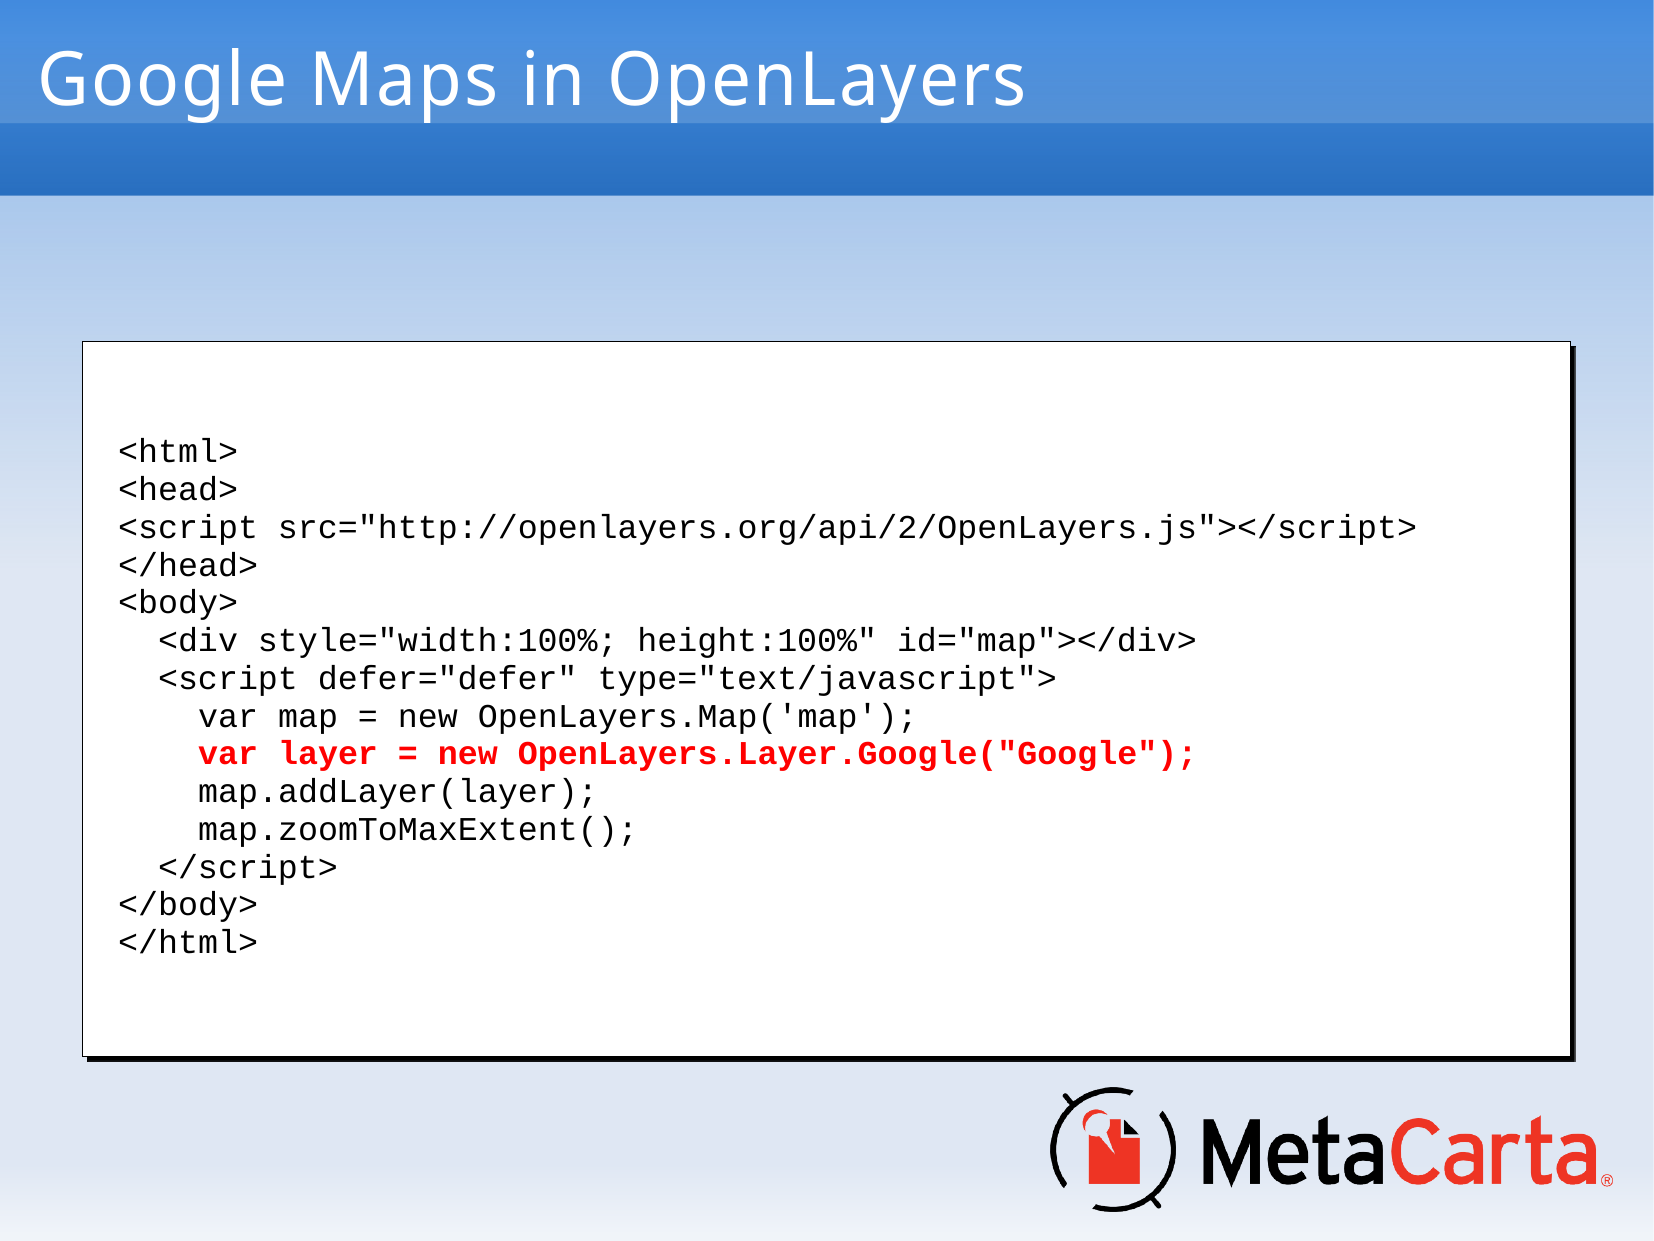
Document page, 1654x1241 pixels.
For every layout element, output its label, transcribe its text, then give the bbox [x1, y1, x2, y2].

title Google Maps in OpenLayers [37, 2, 1463, 151]
picture [0, 0, 1654, 1241]
subtitle <html> <head> <script src="http://openlayers.org/api/2/OpenLayers.js"></script> </head> <body> <div style="width:100%; height:100%" id="map"></div> <script defer="defer" type="text/javascript"> var map = new OpenLayers.Map('map'); var layer = new OpenLayers.Layer.Google("Google"); map.addLayer(layer); map.zoomToMaxExtent(); </script> </body> </html> [82, 341, 1571, 1057]
